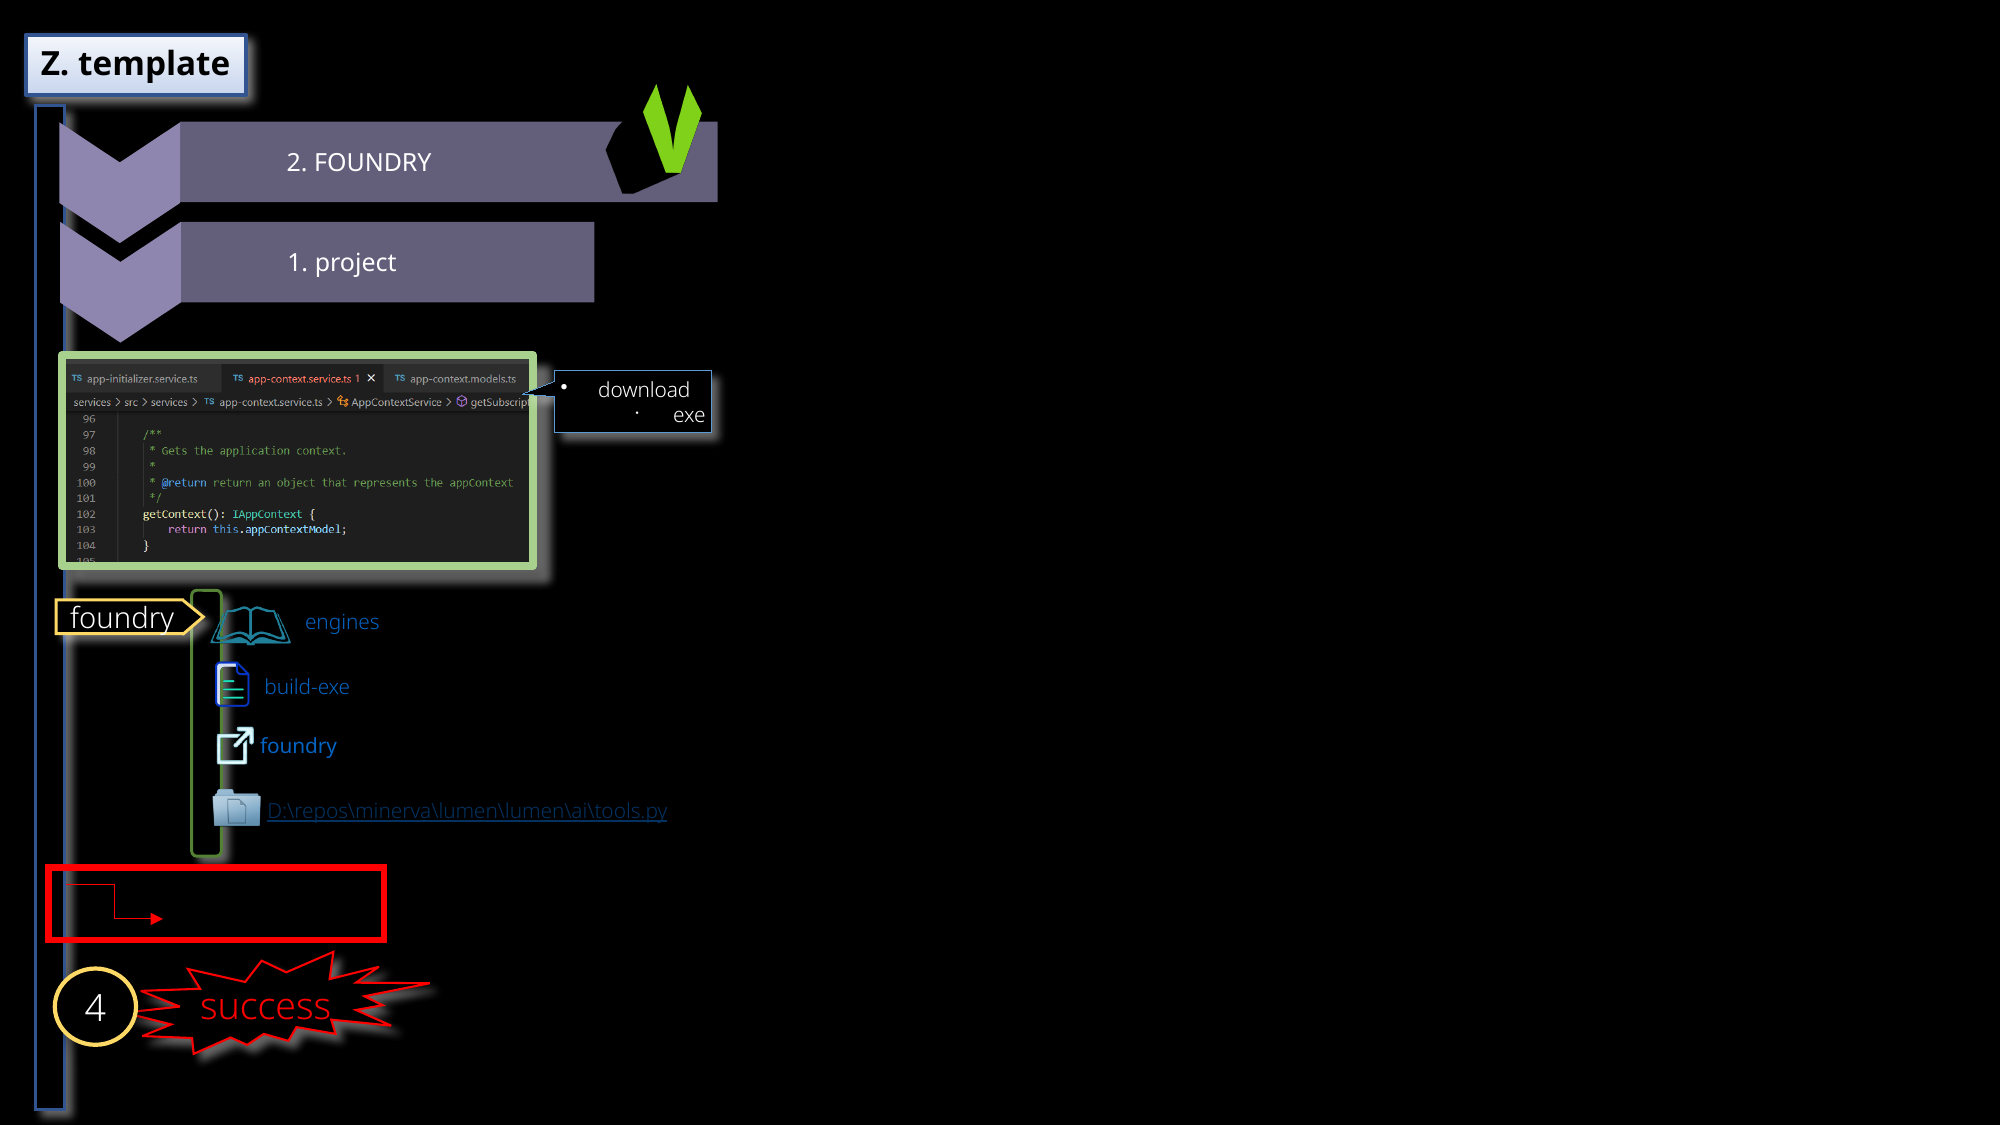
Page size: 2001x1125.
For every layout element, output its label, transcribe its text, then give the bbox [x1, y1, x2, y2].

title Z. template [36, 34, 236, 95]
text_box [35, 105, 181, 1110]
text_box 4 [54, 968, 137, 1045]
text_box [52, 871, 65, 937]
text_box foundry [56, 599, 204, 634]
text_box engines [290, 601, 395, 645]
picture [212, 782, 261, 832]
text_box 1. project [181, 221, 595, 303]
text_box download exe [522, 370, 712, 433]
text_box [191, 590, 222, 857]
text_box 2. FOUNDRY [180, 121, 718, 203]
text_box build-exe [264, 673, 351, 702]
text_box foundry [258, 725, 352, 769]
picture [212, 722, 258, 769]
picture [66, 359, 529, 562]
text_box success [135, 951, 430, 1054]
picture [214, 661, 250, 707]
text_box D:\repos\minerva\lumen\lumen\ai\tools.py [267, 797, 668, 826]
picture [208, 604, 291, 648]
